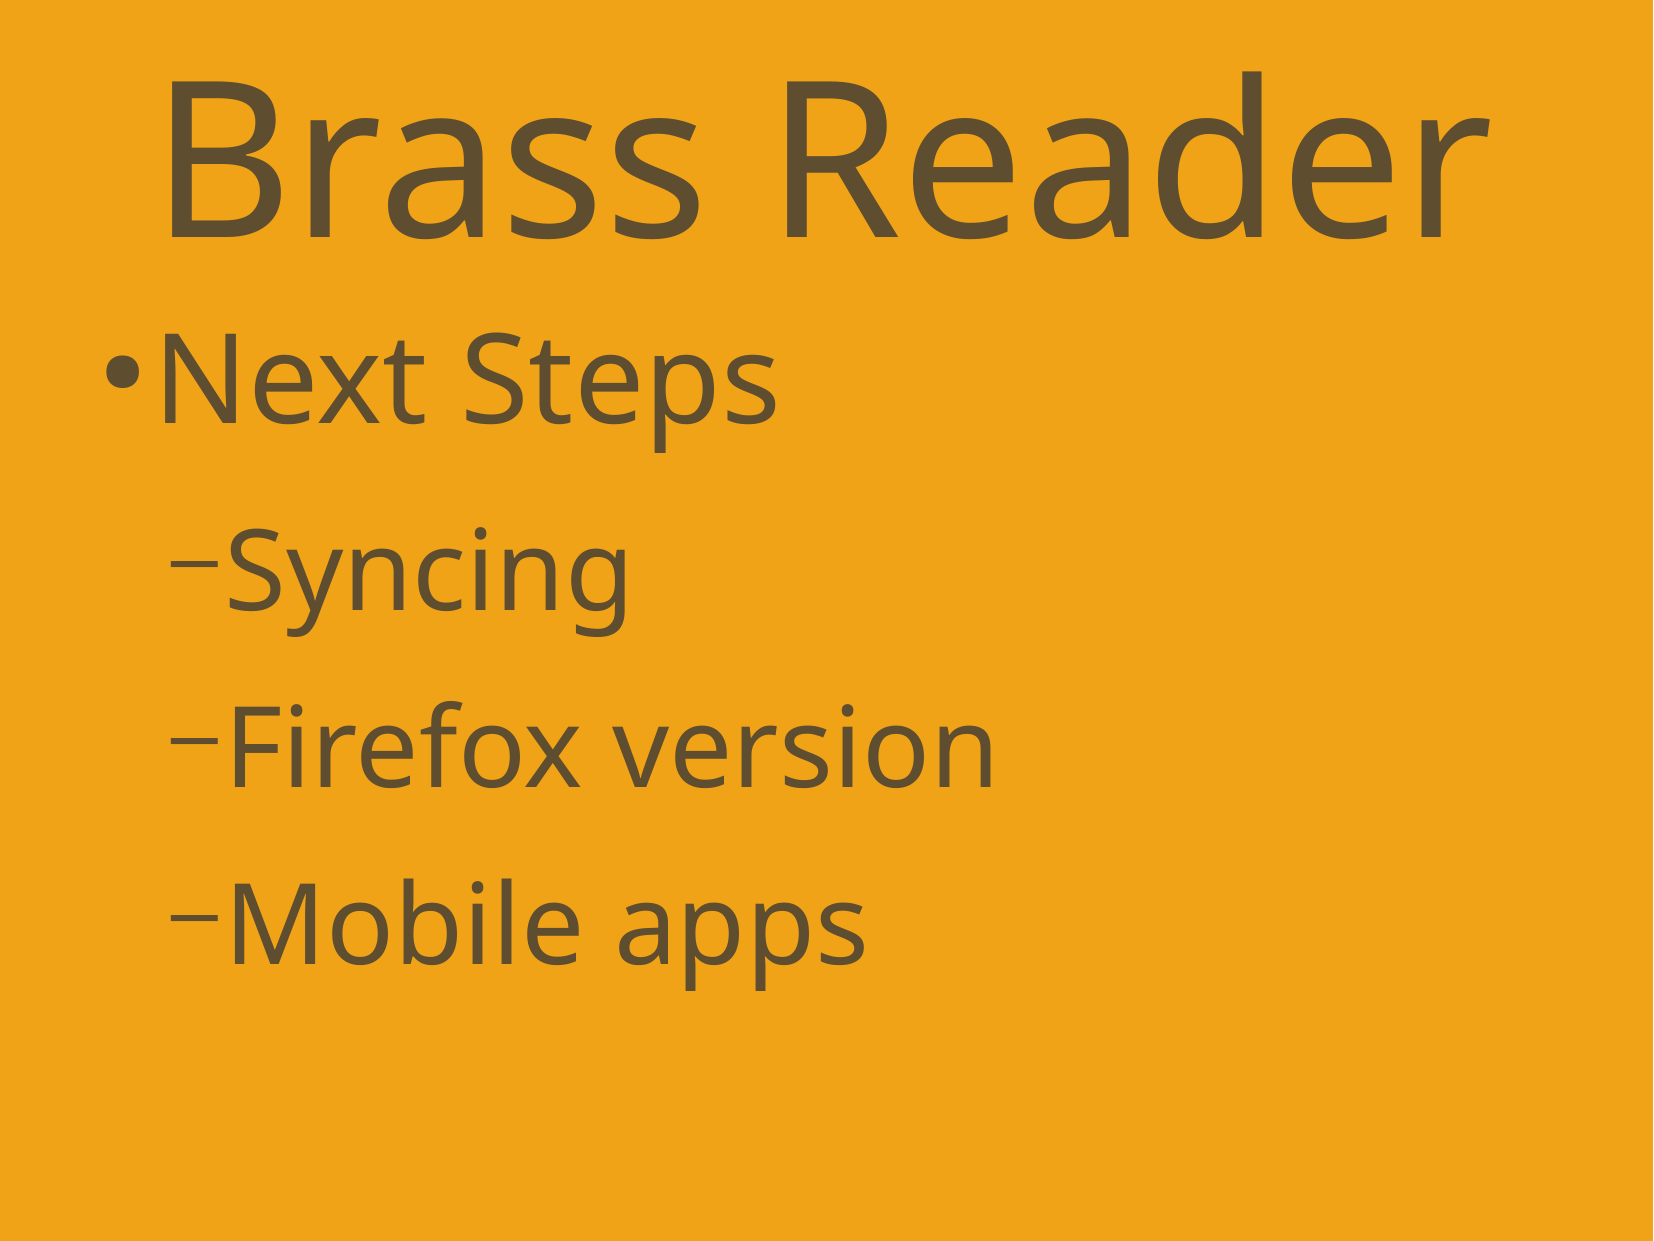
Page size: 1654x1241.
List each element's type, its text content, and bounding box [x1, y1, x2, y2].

title Brass Reader [75, 20, 1571, 286]
list Next Steps Syncing Firefox version Mobile apps [82, 290, 1571, 1010]
